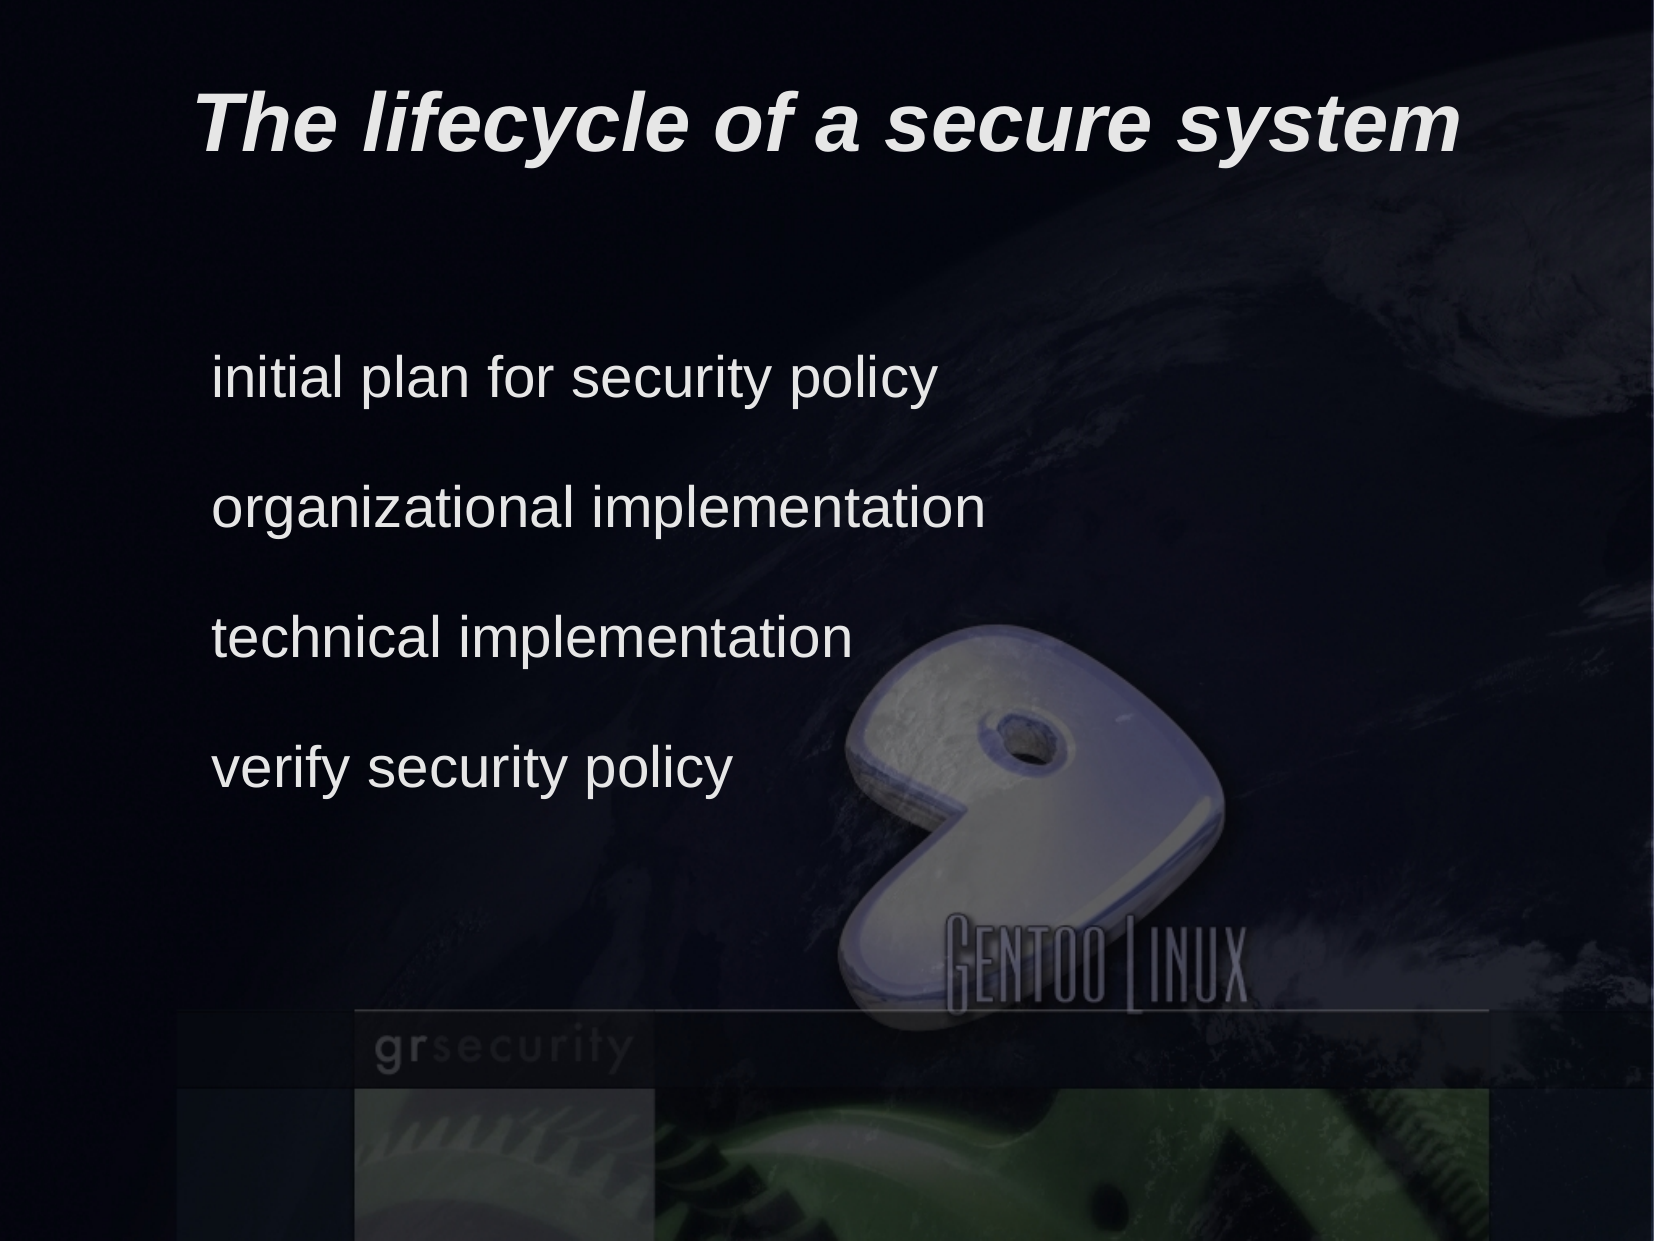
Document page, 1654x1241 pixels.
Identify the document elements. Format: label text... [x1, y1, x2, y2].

list initial plan for security policy organizational implementation technical implementation verify security policy [152, 344, 1534, 1127]
picture [0, 0, 1654, 1241]
title The lifecycle of a secure system [121, 19, 1534, 227]
